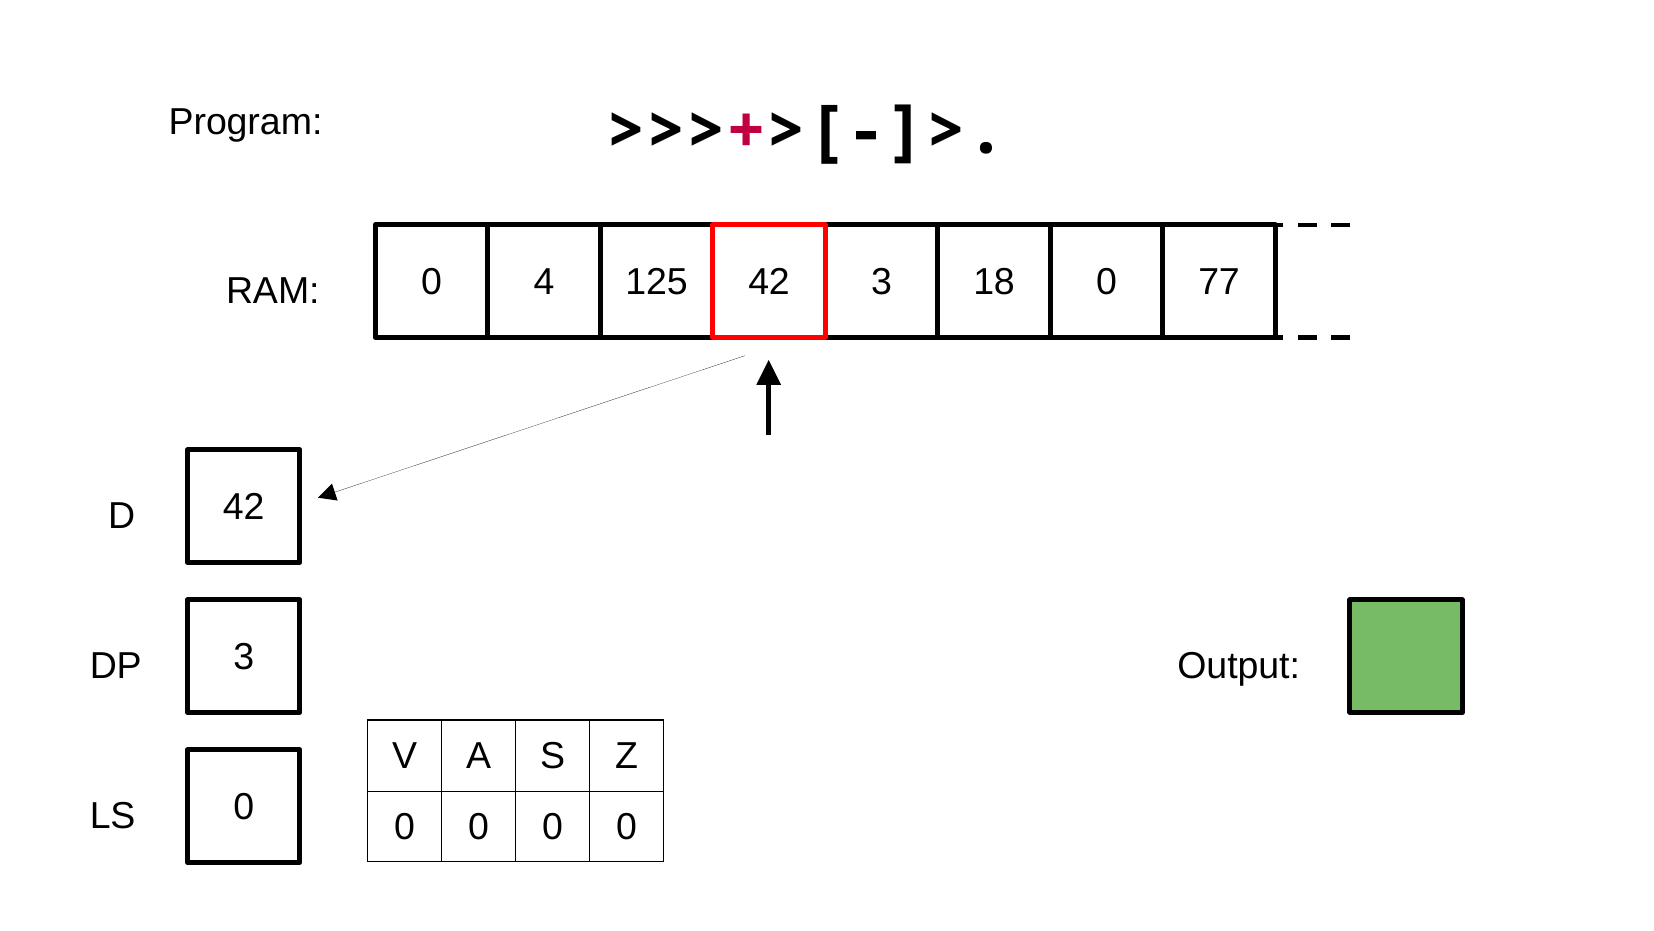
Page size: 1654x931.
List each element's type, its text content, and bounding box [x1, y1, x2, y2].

text_box LS [74, 787, 151, 845]
text_box 125 [600, 224, 712, 338]
text_box 4 [487, 224, 600, 338]
text_box 42 [712, 224, 826, 338]
table_cell 0 [368, 792, 441, 861]
table_header Z [590, 721, 663, 791]
table_header V [368, 721, 441, 791]
text_box 42 [187, 449, 300, 563]
text_box [1349, 599, 1463, 713]
text_box RAM: [211, 262, 362, 362]
text_box 0 [187, 749, 300, 863]
table_header S [516, 721, 589, 791]
table_header A [442, 721, 515, 791]
text_box 18 [937, 224, 1050, 338]
table_cell 0 [442, 792, 515, 861]
text_box 3 [187, 599, 300, 713]
text_box 0 [1050, 224, 1162, 338]
text_box >>>+>[-]>. [337, 74, 1275, 168]
text_box Output: [1162, 637, 1336, 737]
text_box 3 [826, 224, 937, 338]
text_box 77 [1162, 224, 1276, 338]
text_box 0 [375, 224, 487, 338]
text_box D [93, 487, 150, 545]
table_cell 0 [590, 792, 663, 861]
table_cell 0 [516, 792, 589, 861]
text_box DP [74, 637, 157, 695]
text_box Program: [153, 93, 337, 150]
